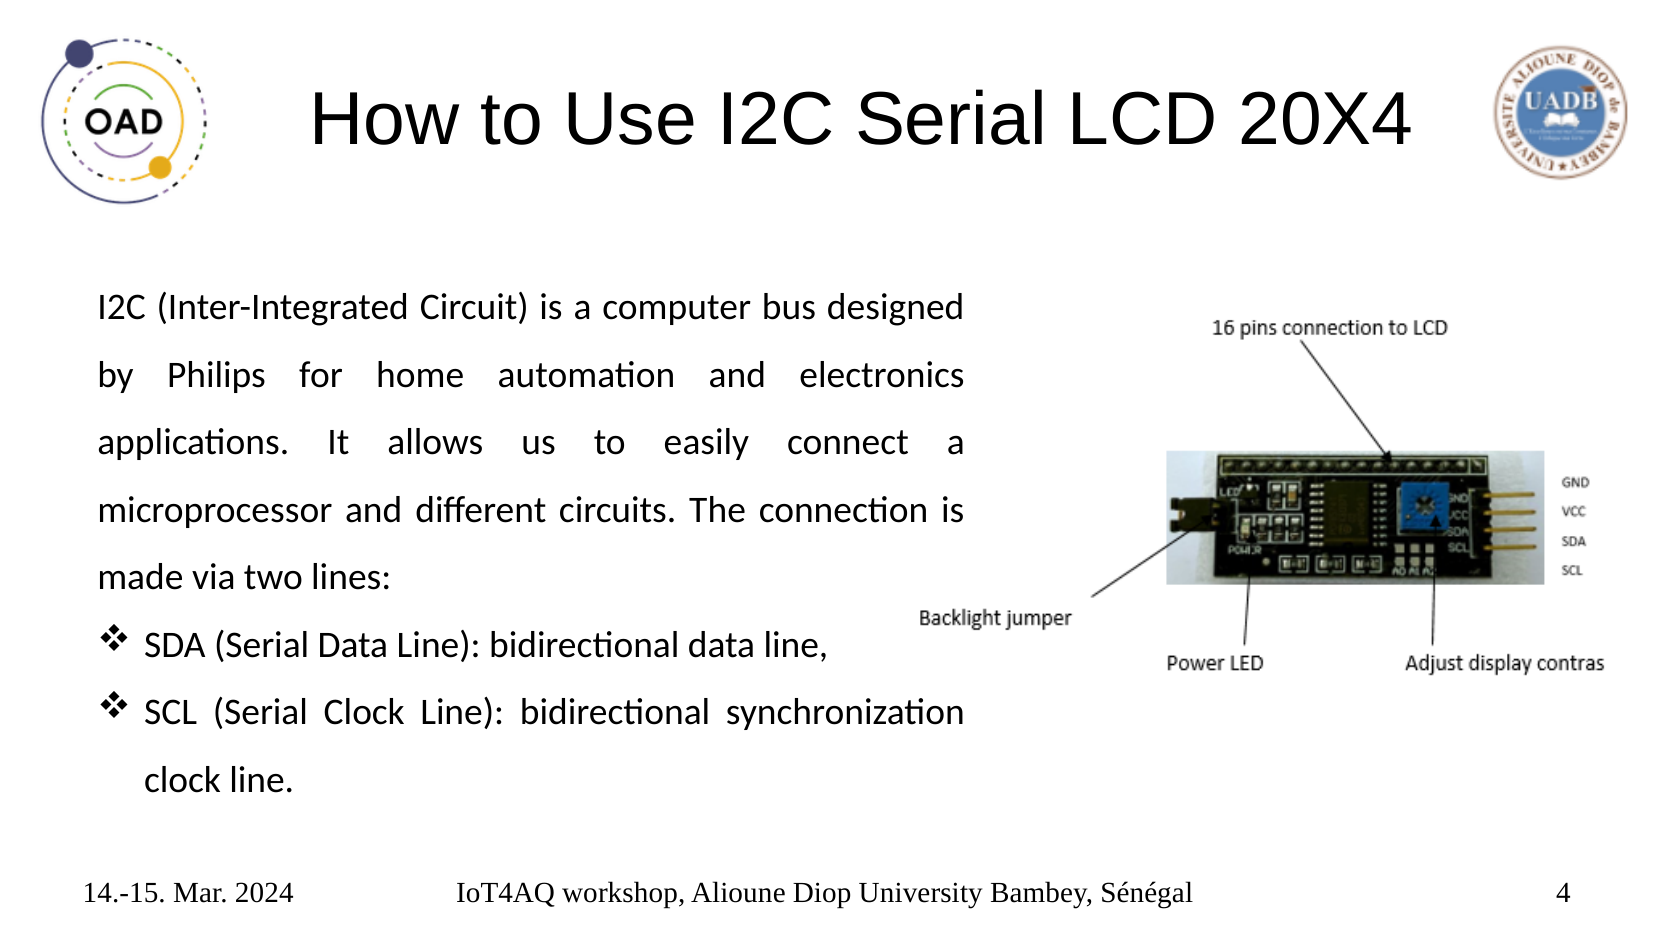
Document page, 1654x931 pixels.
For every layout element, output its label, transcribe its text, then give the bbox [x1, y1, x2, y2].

picture [1482, 37, 1641, 188]
slide_number 14.-15. Mar. 2024 [82, 873, 338, 931]
picture [0, 24, 242, 225]
title How to Use I2C Serial LCD 20X4 [278, 37, 1446, 193]
footer IoT4AQ workshop, Alioune Diop University Bambey, Sénégal [338, 873, 1312, 931]
picture [981, 277, 1654, 714]
slide_number <number> [1312, 873, 1571, 931]
text_box I2C (Inter-Integrated Circuit) is a computer bus designed by Philips for home automation and electronics applications. It allows us to easily connect a microprocessor and different circuits. The connection is made via two lines: SDA (Serial Data Line): bidirectional data line, SCL (Serial Clock Line): bidirectional synchronization clock line. [82, 252, 981, 808]
